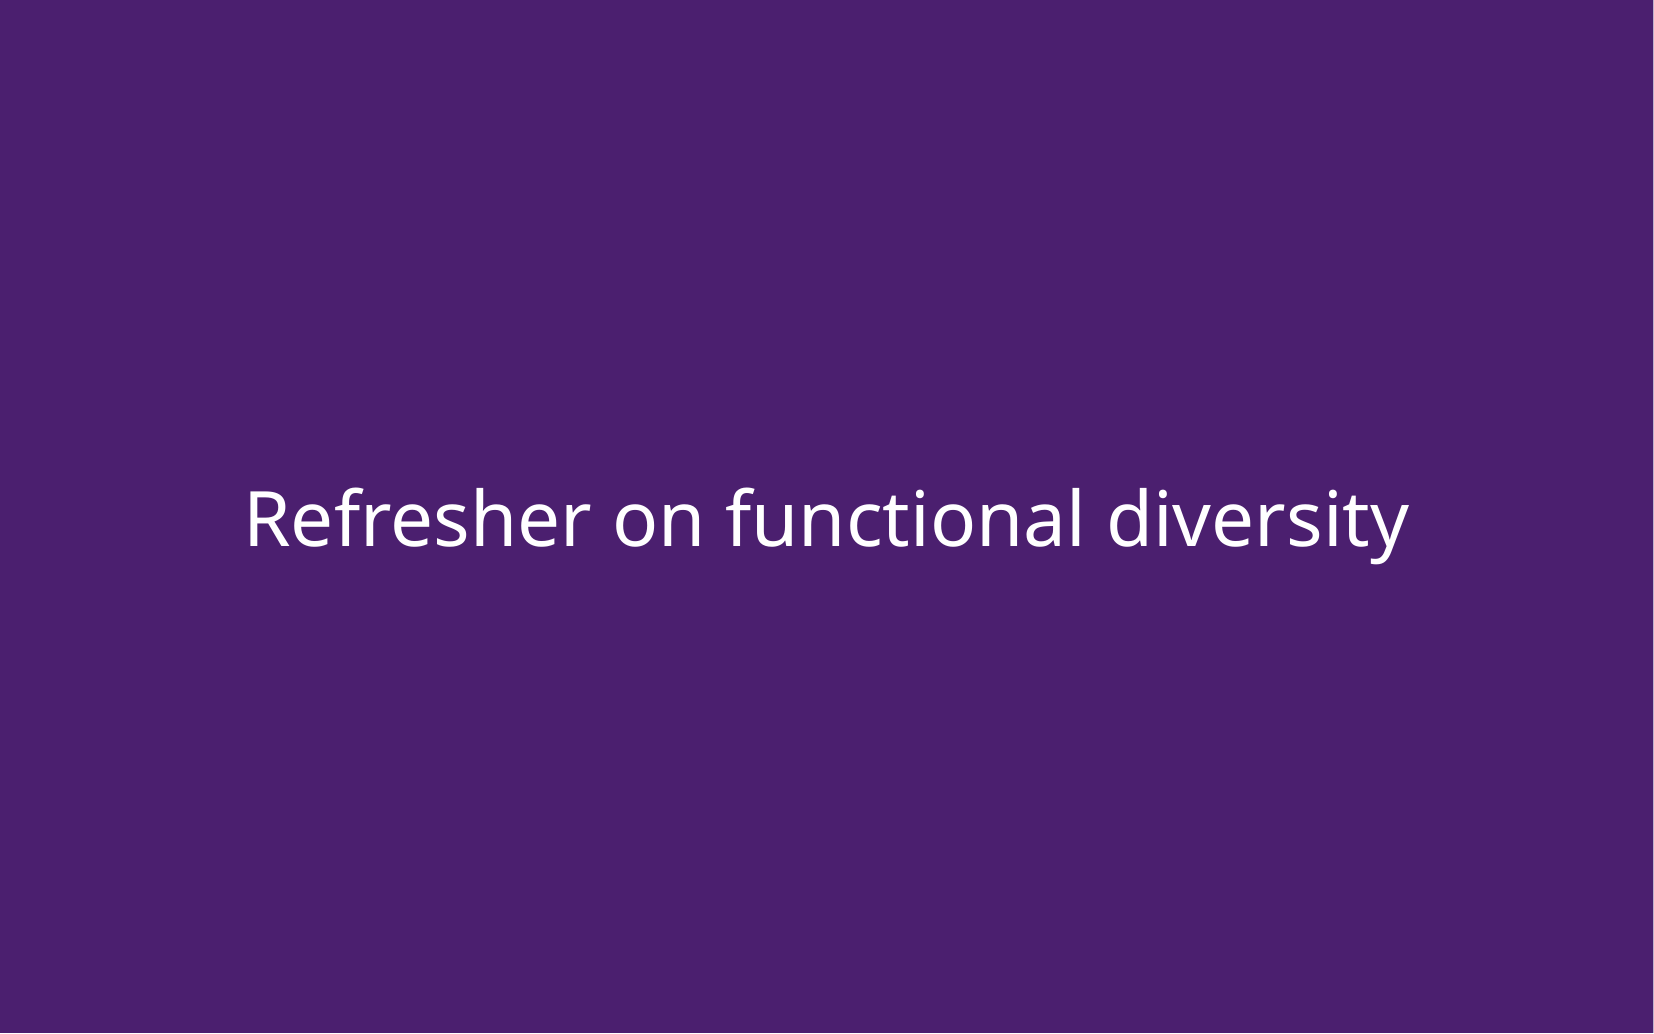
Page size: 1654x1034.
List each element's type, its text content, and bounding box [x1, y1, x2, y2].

title Refresher on functional diversity [82, 430, 1571, 604]
